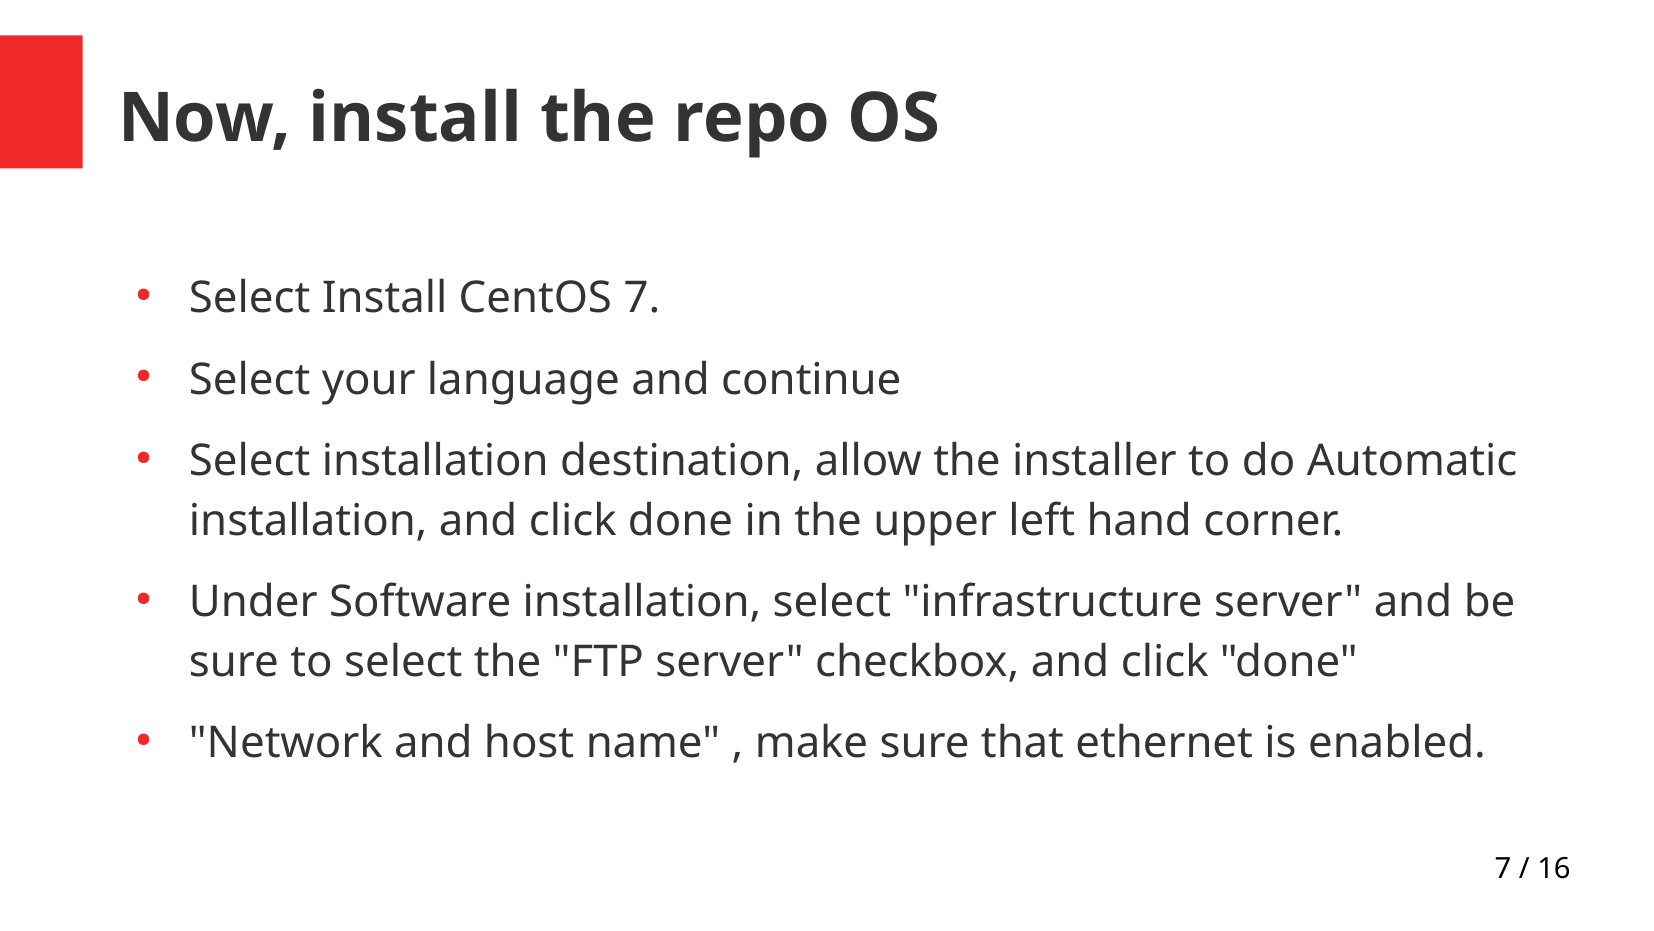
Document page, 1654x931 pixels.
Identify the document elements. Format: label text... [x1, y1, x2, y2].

list Select Install CentOS 7. Select your language and continue Select installation destination, allow the installer to do Automatic installation, and click done in the upper left hand corner. Under Software installation, select "infrastructure server" and be sure to select the "FTP server" checkbox, and click "done" "Network and host name" , make sure that ethernet is enabled. [118, 265, 1536, 806]
title Now, install the repo OS [118, 37, 1571, 193]
